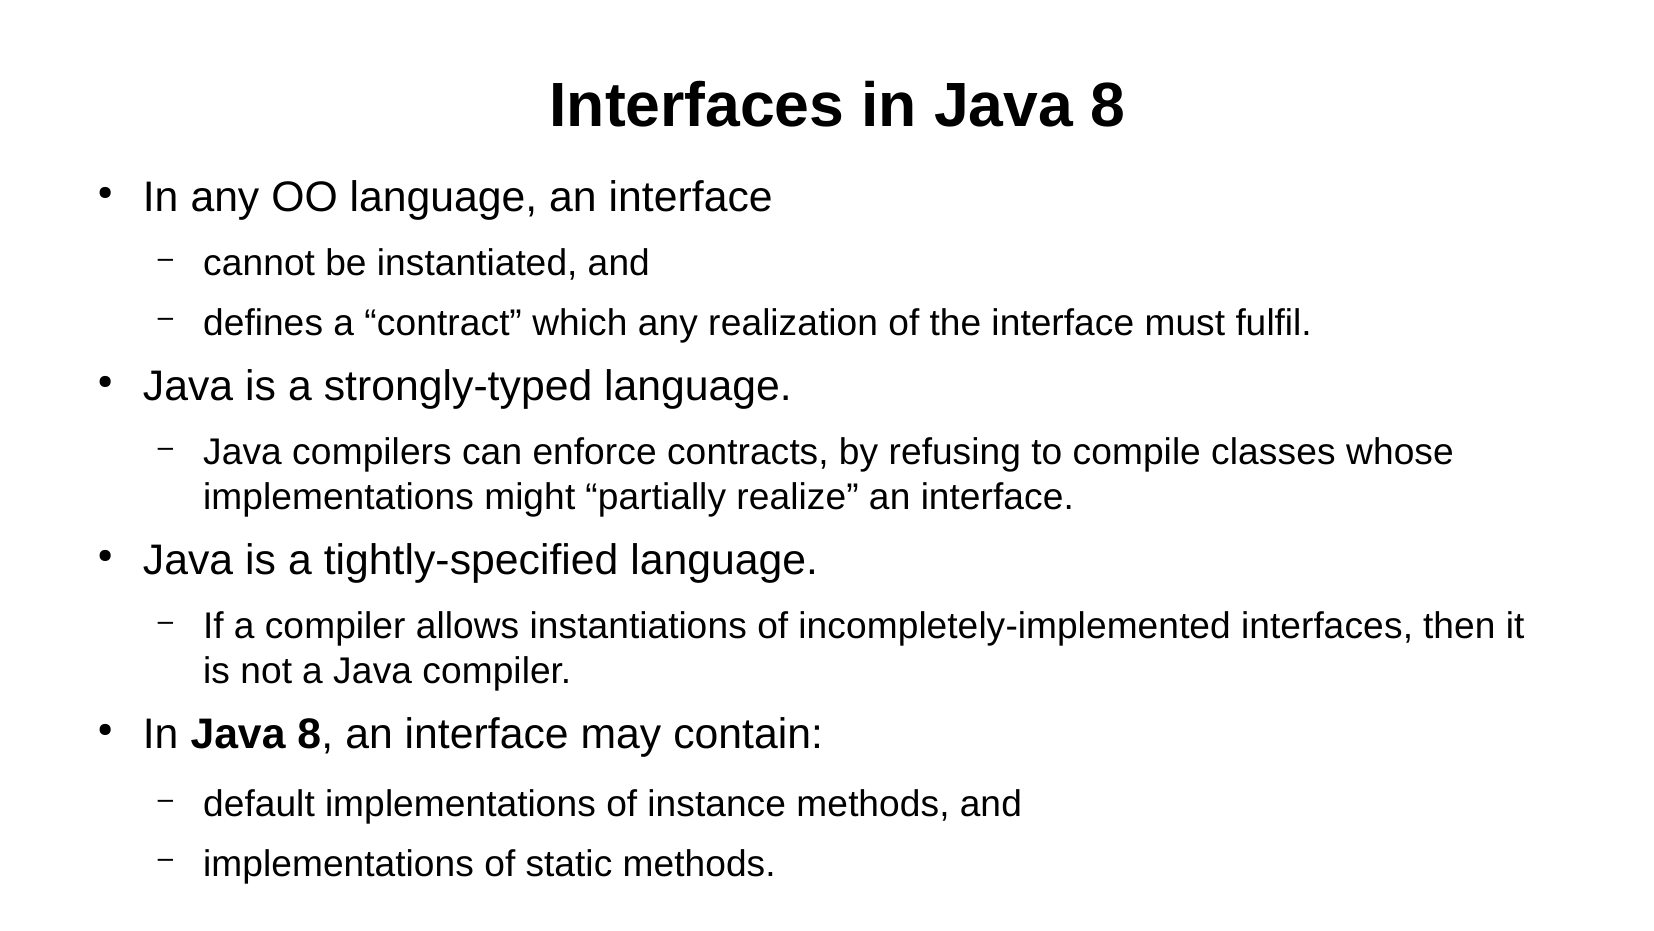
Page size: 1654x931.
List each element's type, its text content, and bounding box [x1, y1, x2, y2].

list In any OO language, an interface cannot be instantiated, and defines a “contract” which any realization of the interface must fulfil. Java is a strongly-typed language. Java compilers can enforce contracts, by refusing to compile classes whose implementations might “partially realize” an interface. Java is a tightly-specified language. If a compiler allows instantiations of incompletely-implemented interfaces, then it is not a Java compiler. In Java 8, an interface may contain: default implementations of instance methods, and implementations of static methods. [82, 168, 1538, 889]
title Interfaces in Java 8 [82, 37, 1571, 147]
